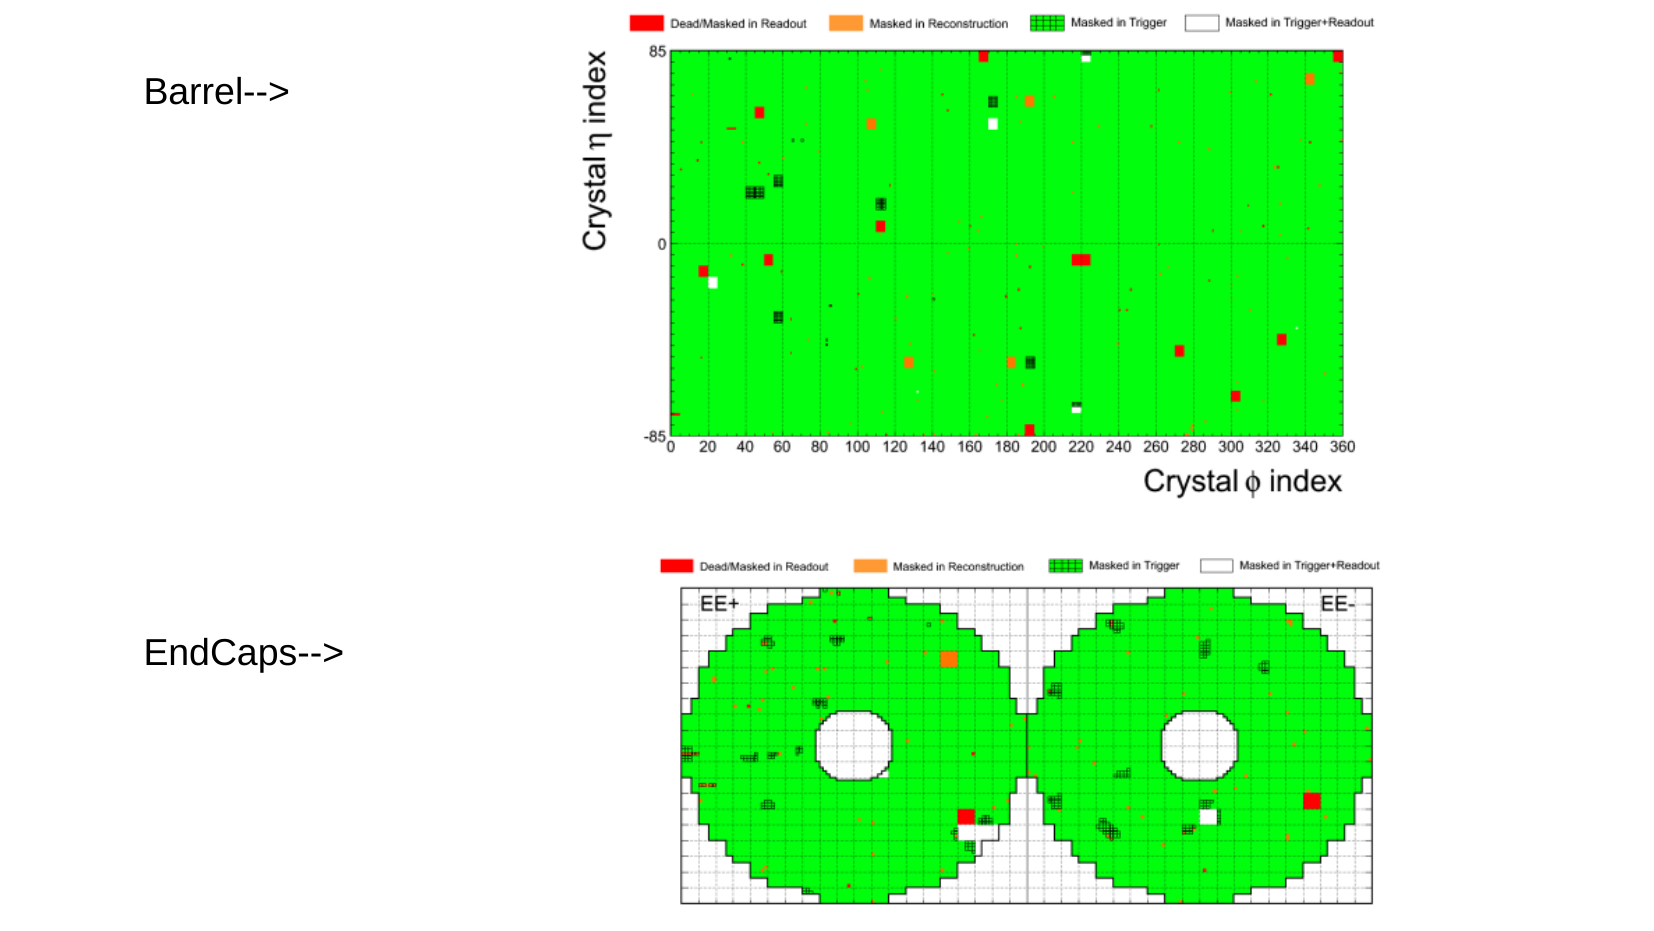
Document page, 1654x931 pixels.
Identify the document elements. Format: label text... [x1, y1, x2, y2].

picture [424, 3, 1617, 931]
text_box Barrel--> [128, 62, 484, 120]
text_box EndCaps--> [128, 623, 513, 681]
